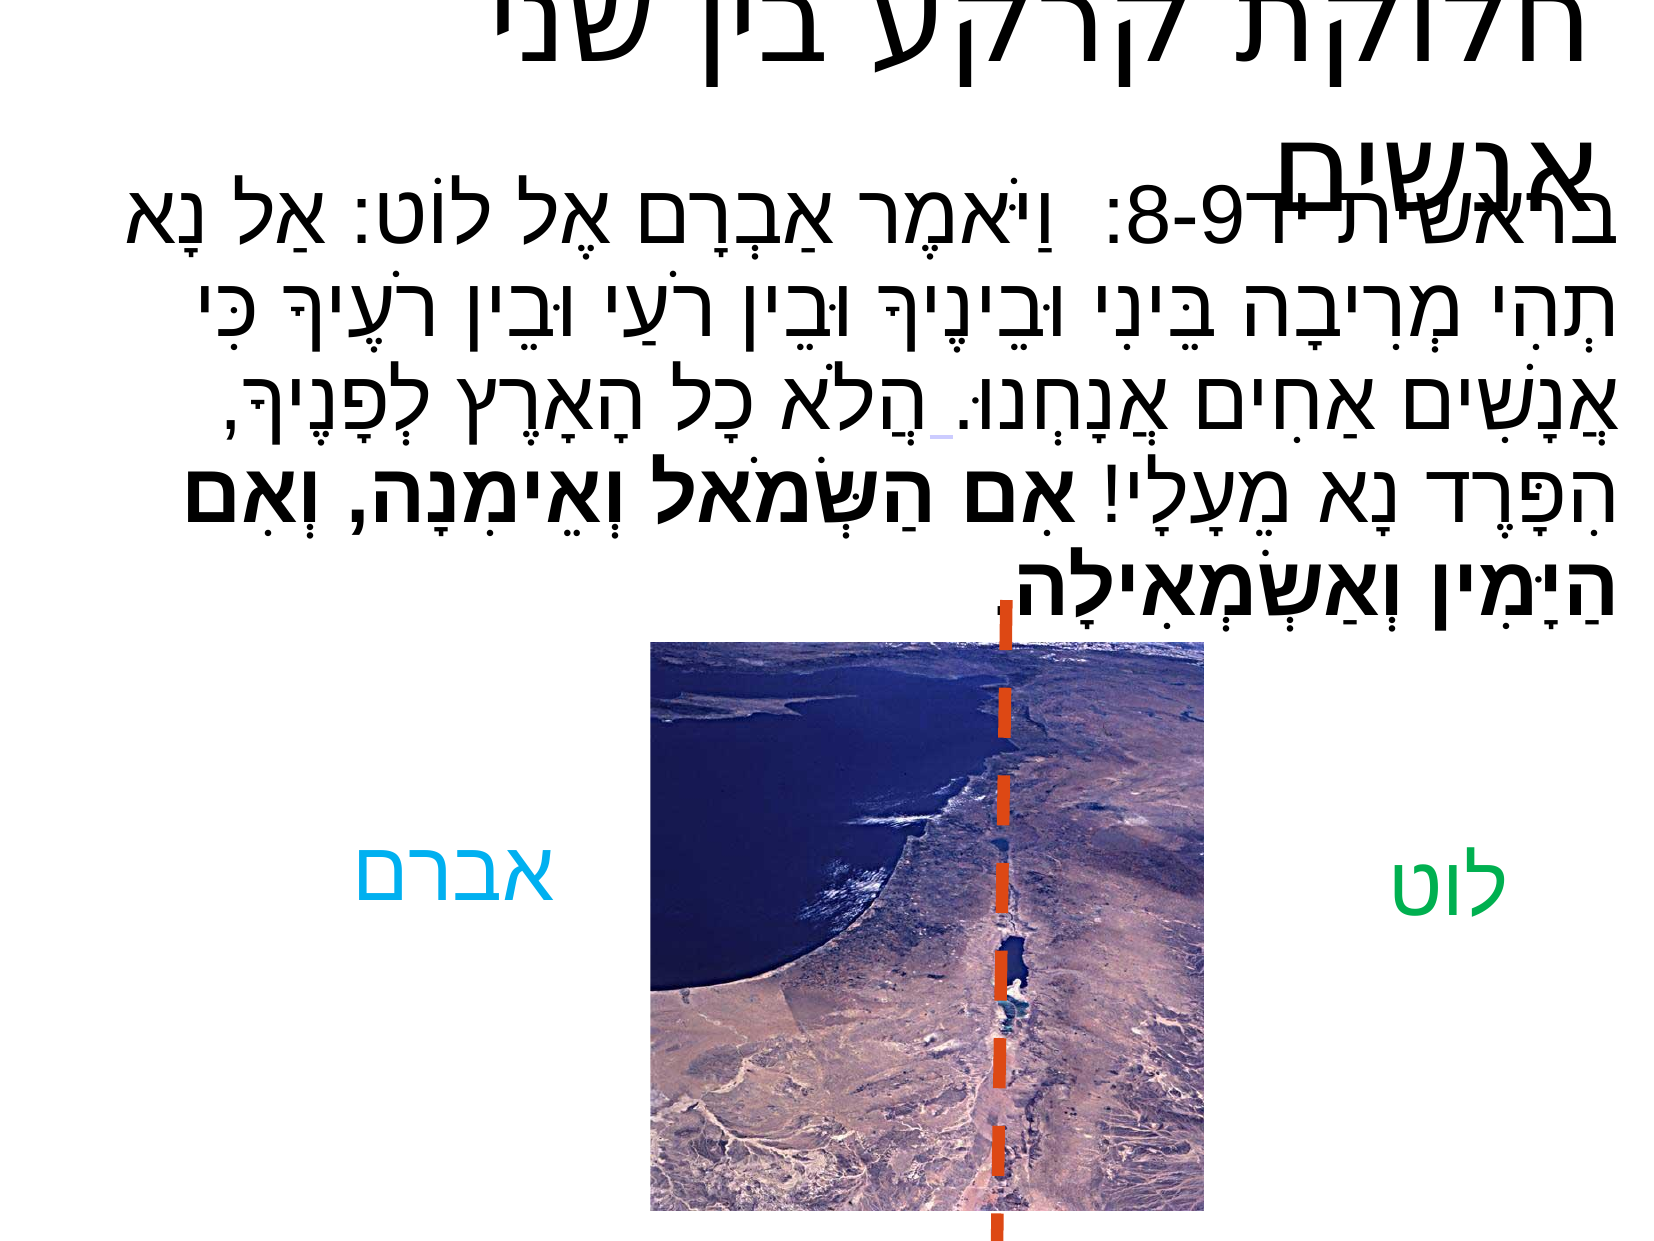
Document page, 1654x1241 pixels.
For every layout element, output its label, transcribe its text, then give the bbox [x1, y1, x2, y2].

text_box לוט [1290, 825, 1524, 970]
title חלוקת קרקע בין שני אנשים [225, 6, 1654, 166]
text_box [650, 642, 1204, 1211]
text_box אברם [240, 810, 571, 931]
list בראשית יד8-9: וַיֹּאמֶר אַבְרָם אֶל לוֹט: אַל נָא תְהִי מְרִיבָה בֵּינִי וּבֵינֶיךָ וּבֵין רֹעַי וּבֵין רֹעֶיךָ כִּי אֲנָשִׁים אַחִים אֲנָחְנוּ. הֲלֹא כָל הָאָרֶץ לְפָנֶיךָ, הִפָּרֶד נָא מֵעָלָי! אִם הַשְּׂמֹאל וְאֵימִנָה, וְאִם הַיָּמִין וְאַשְׂמְאִילָה. [15, 165, 1621, 556]
